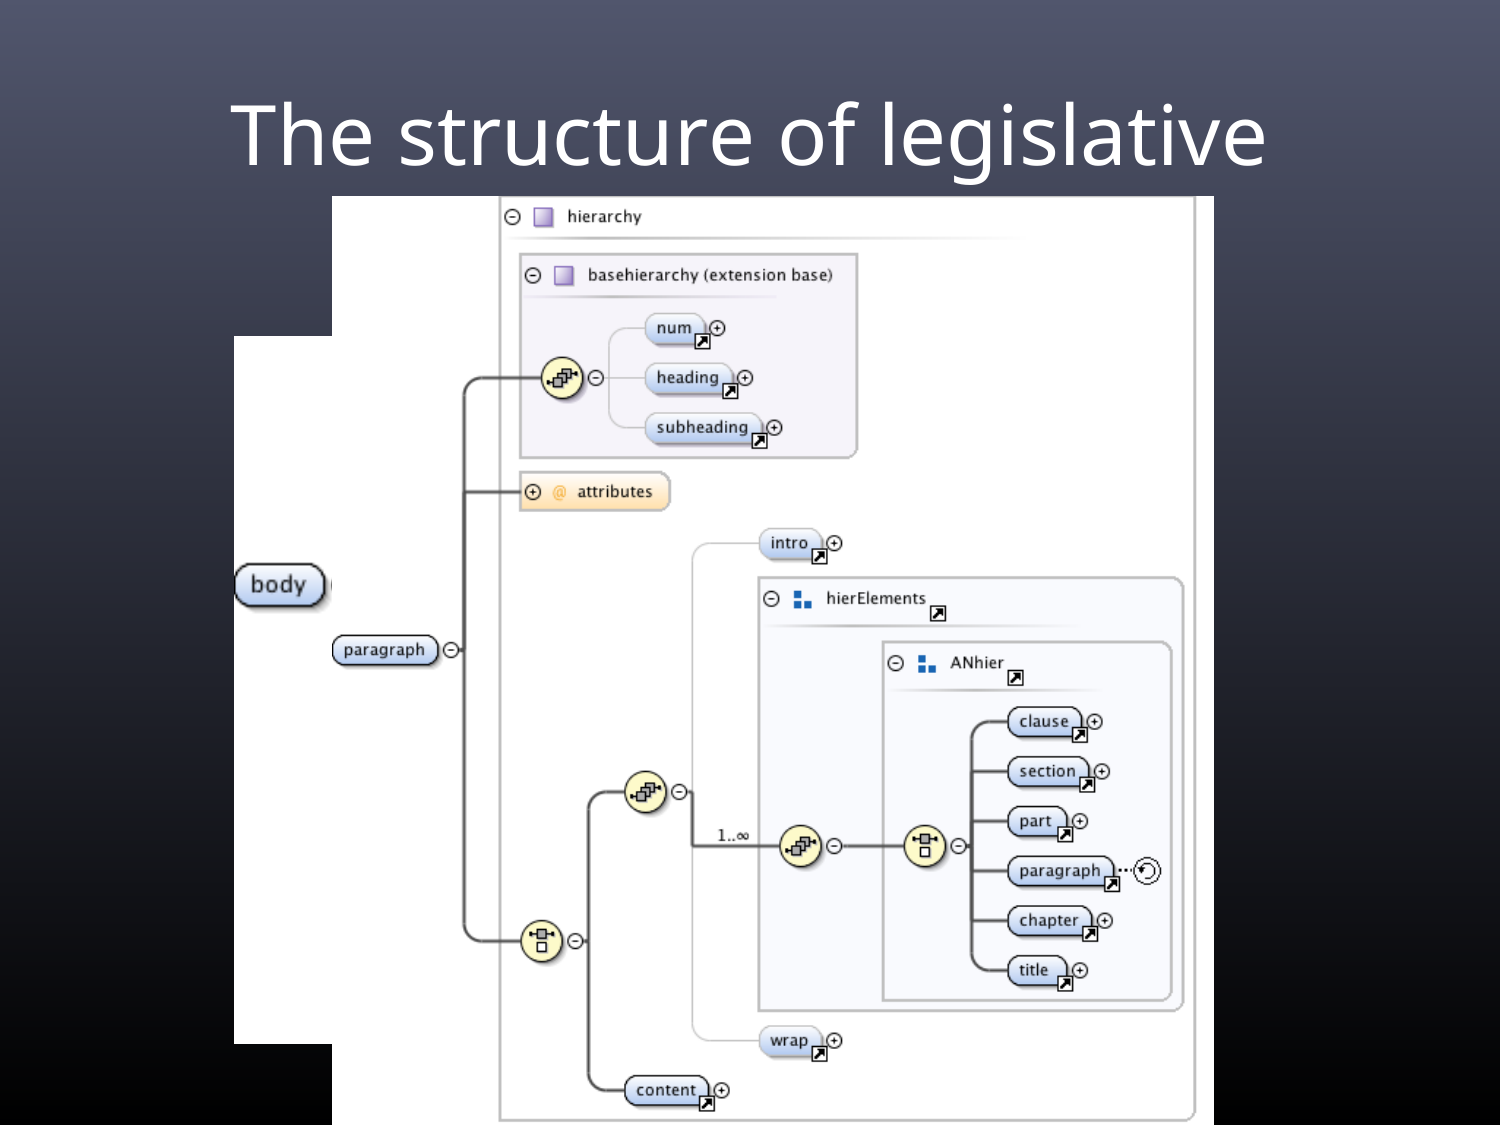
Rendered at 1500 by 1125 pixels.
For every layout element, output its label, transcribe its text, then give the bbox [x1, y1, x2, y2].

picture [234, 196, 1214, 1125]
title The structure of legislative documents [75, 74, 1426, 290]
